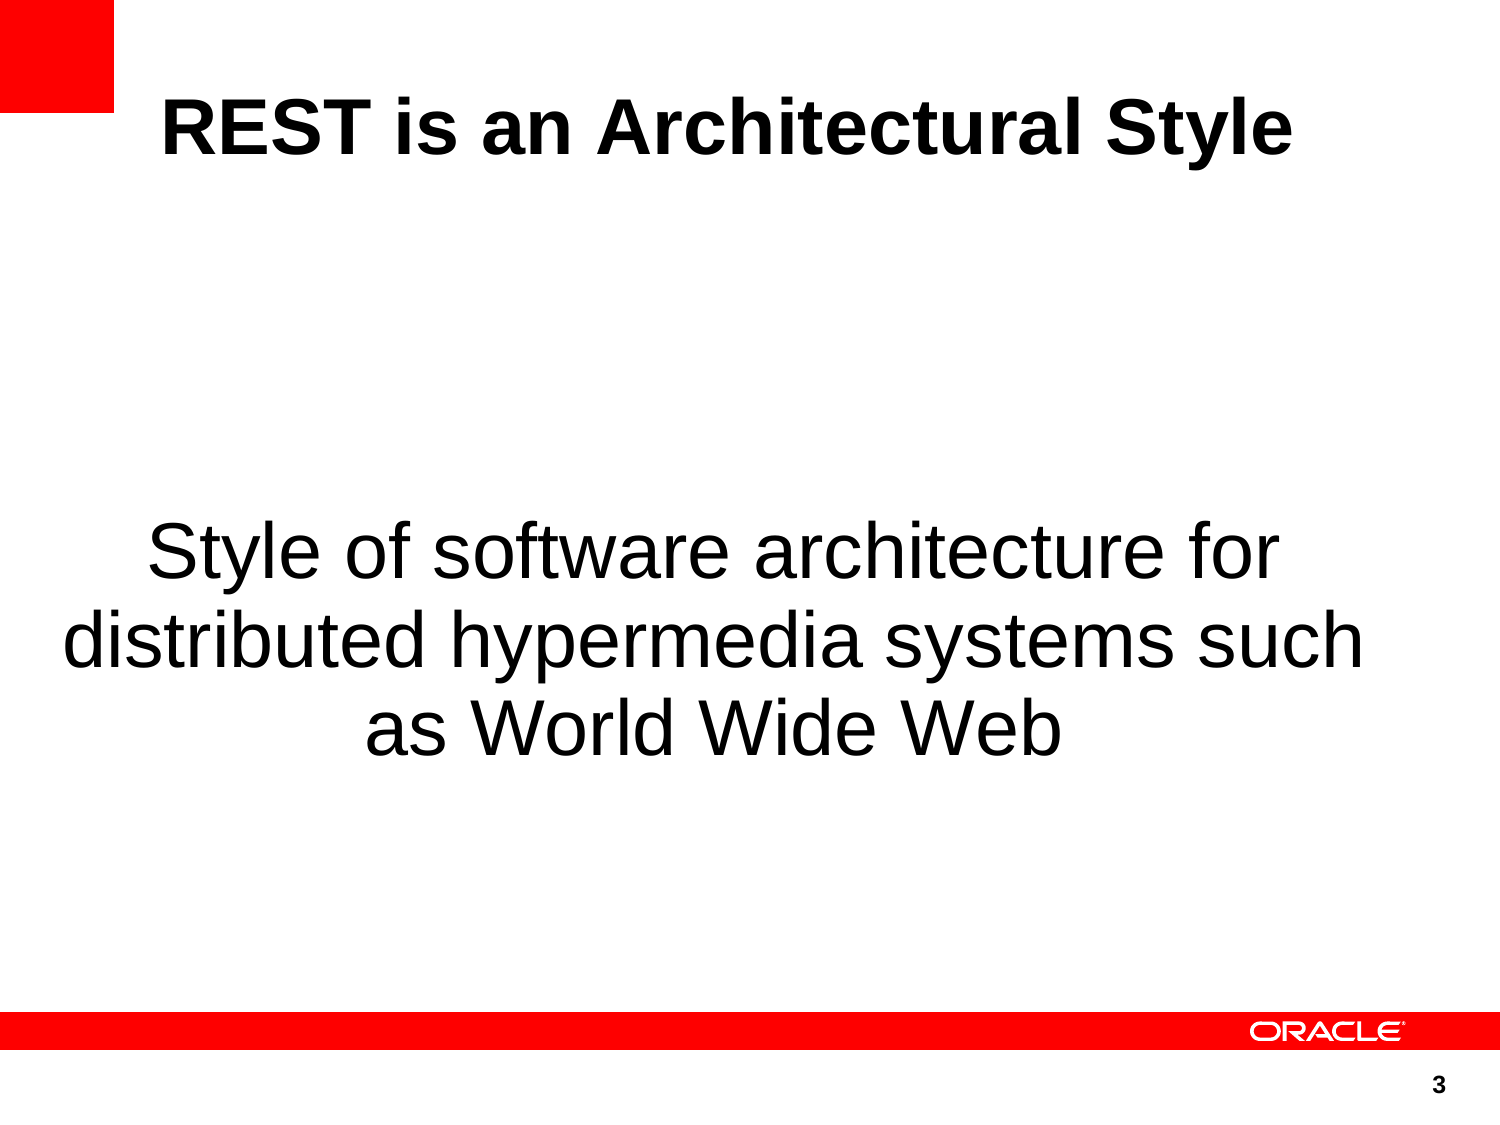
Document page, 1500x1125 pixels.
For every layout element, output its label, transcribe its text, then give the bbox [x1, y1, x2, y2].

title REST is an Architectural Style [145, 42, 1390, 213]
list Style of software architecture for distributed hypermedia systems such as World Wide Web [39, 305, 1390, 991]
picture [0, 0, 114, 113]
picture [0, 1012, 1500, 1050]
